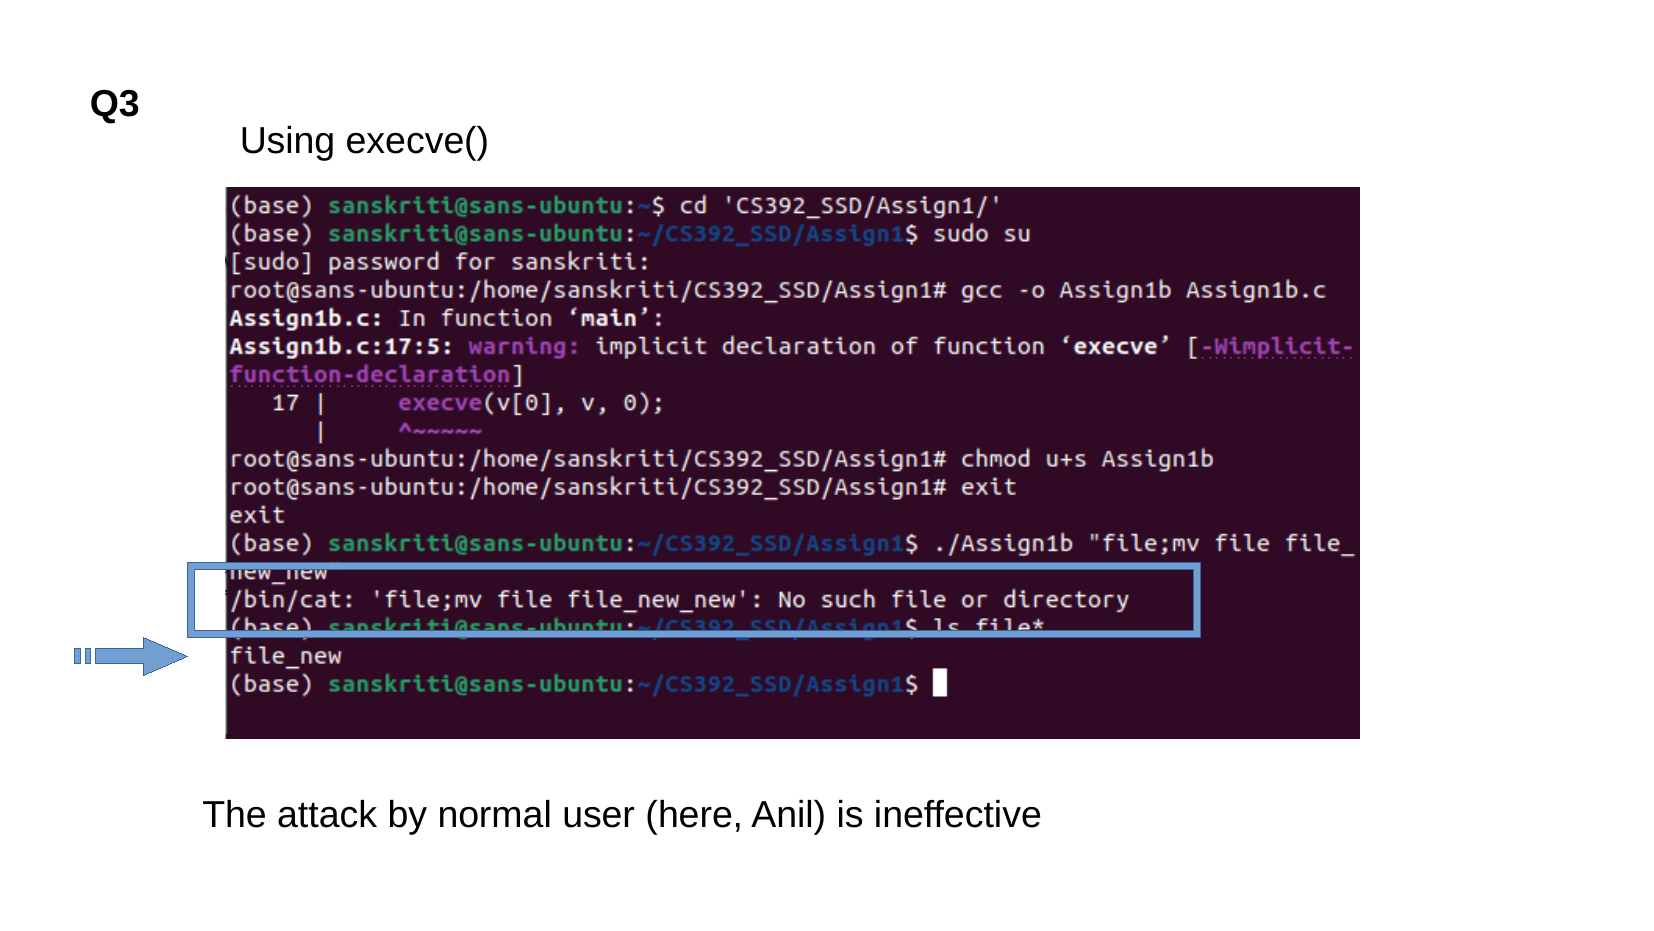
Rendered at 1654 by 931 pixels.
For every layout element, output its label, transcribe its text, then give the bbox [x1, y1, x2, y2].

text_box [95, 637, 188, 676]
text_box The attack by normal user (here, Anil) is ineffective [187, 786, 1538, 886]
text_box [187, 562, 1201, 638]
text_box Q3 [75, 75, 155, 132]
text_box [74, 648, 81, 664]
text_box [85, 648, 91, 664]
picture [225, 570, 1193, 630]
text_box Using execve() [225, 112, 505, 169]
picture [225, 187, 1360, 740]
